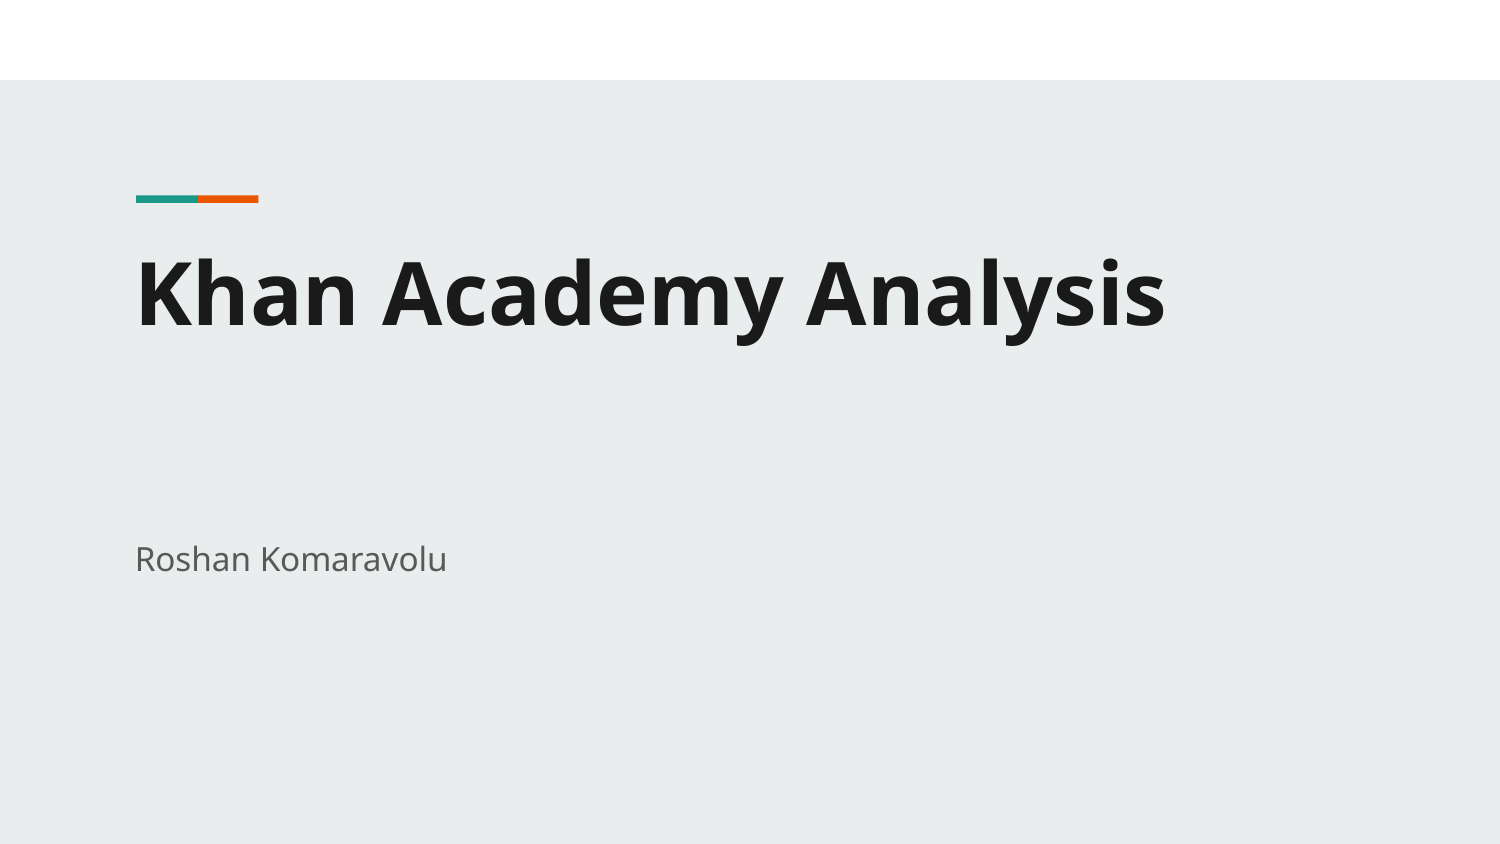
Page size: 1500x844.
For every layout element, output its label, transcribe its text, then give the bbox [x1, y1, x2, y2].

subtitle Roshan Komaravolu [119, 520, 1381, 610]
title Khan Academy Analysis [119, 216, 1381, 490]
